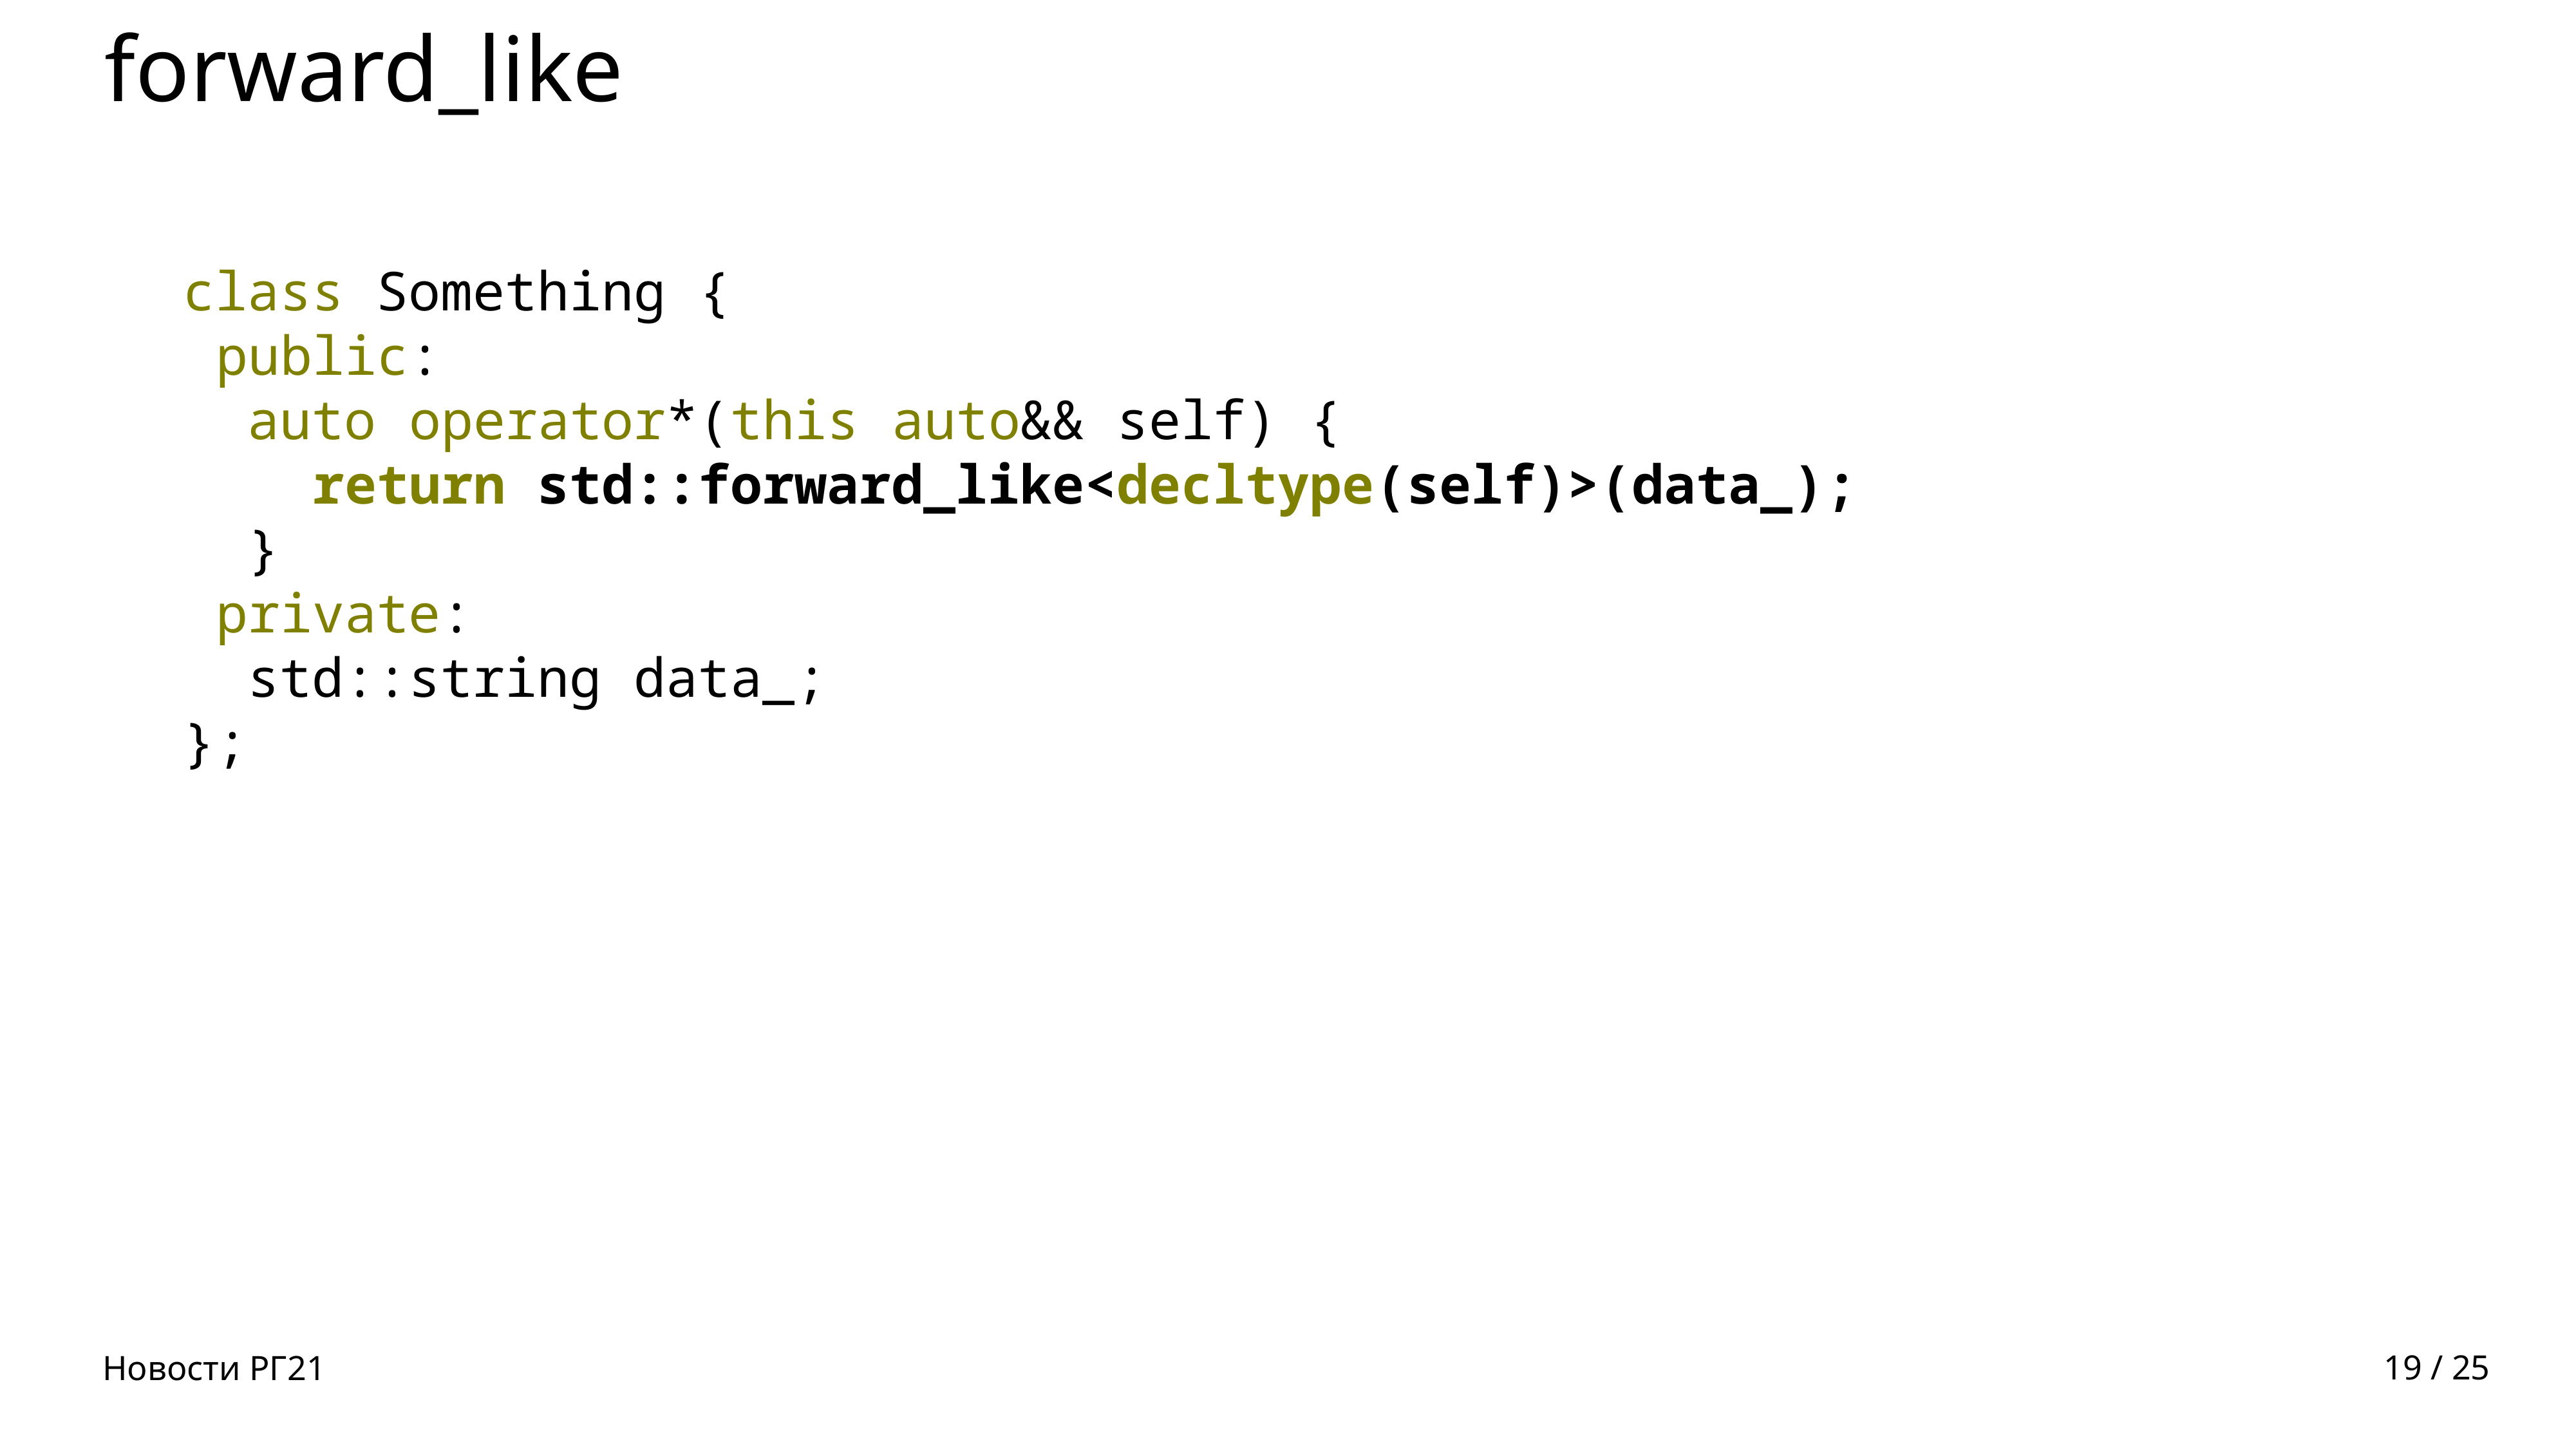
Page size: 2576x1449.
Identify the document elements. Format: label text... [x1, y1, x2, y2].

list Новости РГ21 [93, 1338, 1190, 1393]
list <number> / 25 [1403, 1338, 2500, 1393]
text_box class Something { public: auto operator*(this auto&& self) { return std::forward_like<decltype(self)>(data_); } private: std::string data_; }; [174, 188, 2410, 1259]
title forward_like [95, 19, 2576, 155]
